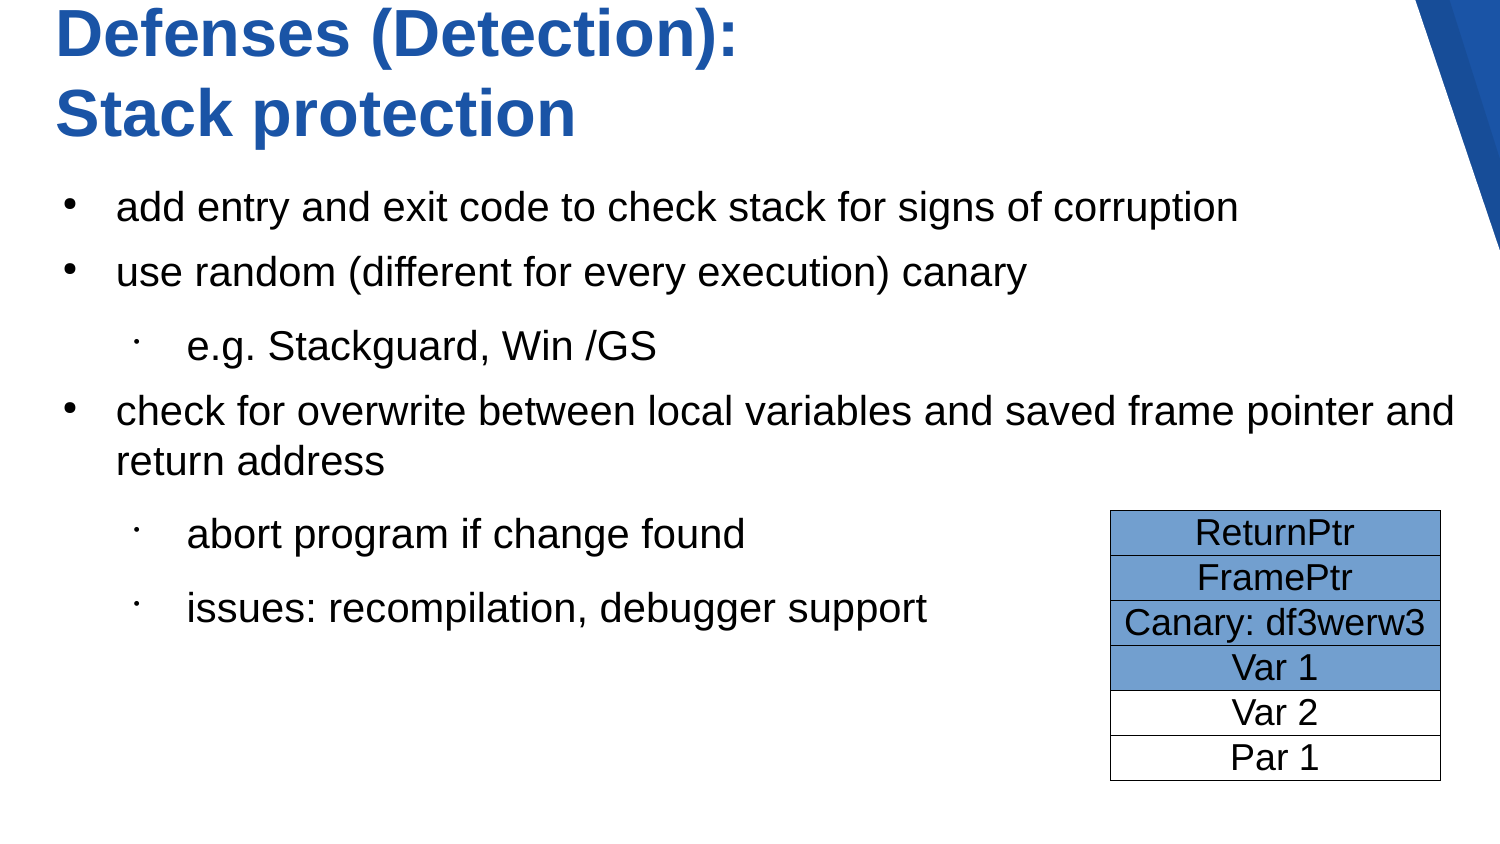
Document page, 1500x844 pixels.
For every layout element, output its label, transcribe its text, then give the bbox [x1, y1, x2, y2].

title Defenses (Detection): Stack protection [40, 97, 1306, 166]
text_box Var 1 [1110, 646, 1441, 690]
text_box Par 1 [1110, 735, 1441, 781]
text_box ReturnPtr [1110, 510, 1441, 555]
text_box Canary: df3werw3 [1110, 601, 1441, 646]
text_box Var 2 [1110, 690, 1441, 735]
text_box FramePtr [1110, 555, 1441, 601]
list add entry and exit code to check stack for signs of corruption use random (different for every execution) canary e.g. Stackguard, Win /GS check for overwrite between local variables and saved frame pointer and return address abort program if change found issues: recompilation, debugger support [30, 165, 1486, 710]
